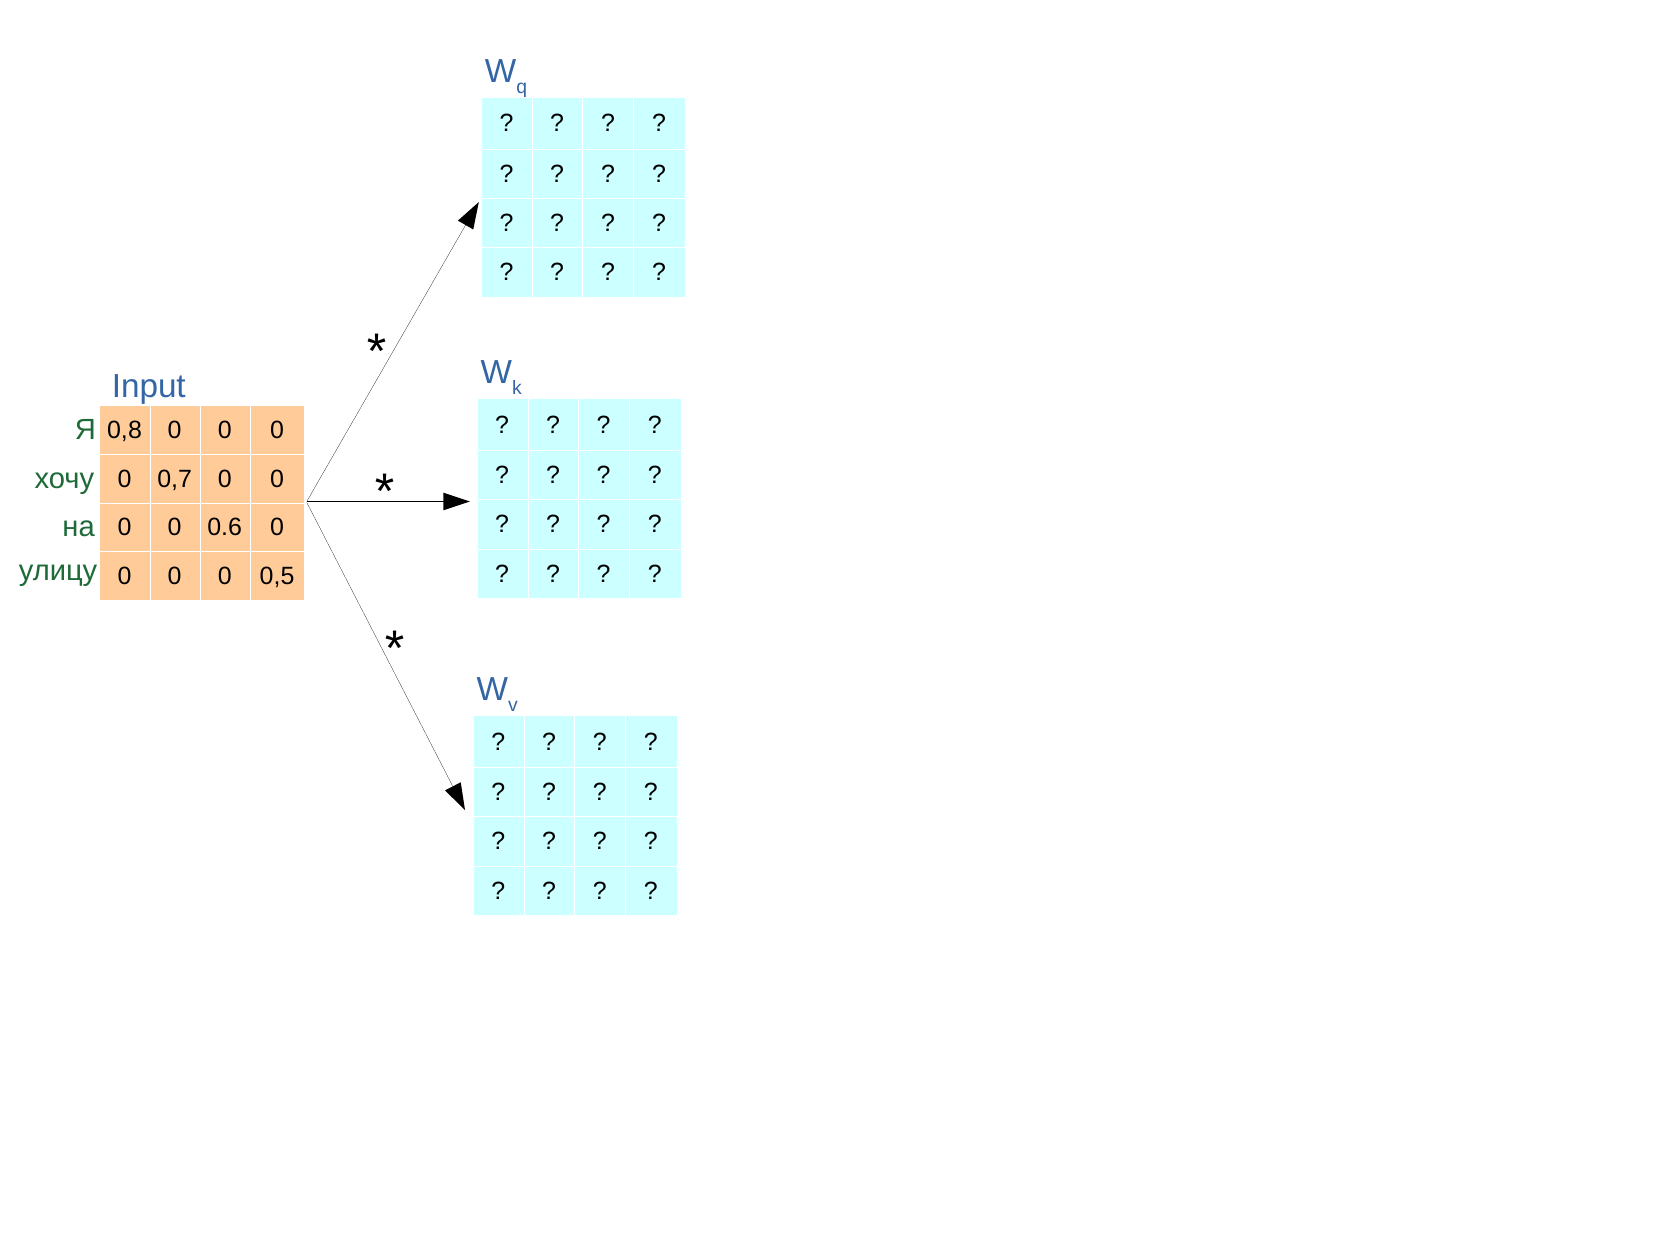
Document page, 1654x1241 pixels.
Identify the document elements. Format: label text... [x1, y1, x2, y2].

table_cell 0 [251, 504, 304, 551]
text_box * [360, 456, 405, 541]
table_cell 0 [151, 504, 200, 551]
table_cell 0 [251, 455, 304, 503]
table_cell ? [630, 500, 681, 549]
table_cell ? [575, 768, 625, 816]
table_cell 0,5 [251, 552, 304, 600]
table_header ? [525, 716, 574, 767]
table_header ? [529, 399, 578, 450]
table_cell ? [478, 550, 528, 598]
table_header 0 [151, 406, 200, 454]
table_cell ? [575, 867, 625, 915]
text_box Input [97, 360, 211, 412]
table_cell ? [626, 867, 677, 915]
table_cell ? [529, 550, 578, 598]
table_cell ? [478, 451, 528, 499]
text_box Wq [470, 45, 569, 106]
table_cell ? [583, 248, 633, 297]
table_cell 0 [151, 552, 200, 600]
table_header ? [630, 399, 681, 450]
table_cell ? [482, 150, 532, 198]
table_cell ? [533, 150, 582, 198]
text_box * [369, 613, 415, 684]
table_cell ? [583, 199, 633, 247]
table_header ? [634, 98, 685, 149]
table_cell ? [634, 150, 685, 198]
text_box Wk [465, 346, 565, 407]
table_cell ? [579, 550, 629, 598]
table_header ? [478, 399, 528, 450]
table_cell ? [529, 500, 578, 549]
text_box на [47, 502, 99, 546]
table_cell ? [533, 248, 582, 297]
table_cell ? [533, 199, 582, 247]
table_cell 0.6 [201, 504, 250, 551]
table_cell ? [579, 500, 629, 549]
table_cell 0 [100, 455, 150, 503]
text_box улицу [3, 546, 99, 595]
table_cell ? [626, 817, 677, 866]
table_cell ? [482, 199, 532, 247]
table_cell 0 [201, 552, 250, 600]
table_header 0 [251, 406, 304, 454]
table_cell 0 [100, 552, 150, 600]
table_cell ? [634, 199, 685, 247]
text_box Wv [461, 663, 561, 724]
table_cell ? [525, 867, 574, 915]
table_cell ? [474, 768, 524, 816]
table_header ? [575, 716, 625, 767]
table_cell ? [575, 817, 625, 866]
table_cell ? [630, 550, 681, 598]
table_header ? [482, 98, 532, 149]
table_cell ? [630, 451, 681, 499]
table_cell ? [474, 817, 524, 866]
table_header 0,8 [100, 406, 150, 454]
text_box * [352, 316, 397, 387]
text_box Я [60, 405, 99, 454]
table_cell ? [579, 451, 629, 499]
text_box хочу [19, 454, 99, 503]
table_cell ? [525, 817, 574, 866]
table_cell ? [478, 500, 528, 549]
table_cell 0 [201, 455, 250, 503]
table_cell ? [634, 248, 685, 297]
table_header 0 [201, 406, 250, 454]
table_cell ? [626, 768, 677, 816]
table_cell 0,7 [151, 455, 200, 503]
table_cell 0 [100, 504, 150, 551]
table_header ? [583, 98, 633, 149]
table_header ? [533, 98, 582, 149]
table_header ? [474, 716, 524, 767]
table_cell ? [474, 867, 524, 915]
table_cell ? [482, 248, 532, 297]
table_cell ? [525, 768, 574, 816]
table_header ? [579, 399, 629, 450]
table_header ? [626, 716, 677, 767]
table_cell ? [583, 150, 633, 198]
table_cell ? [529, 451, 578, 499]
